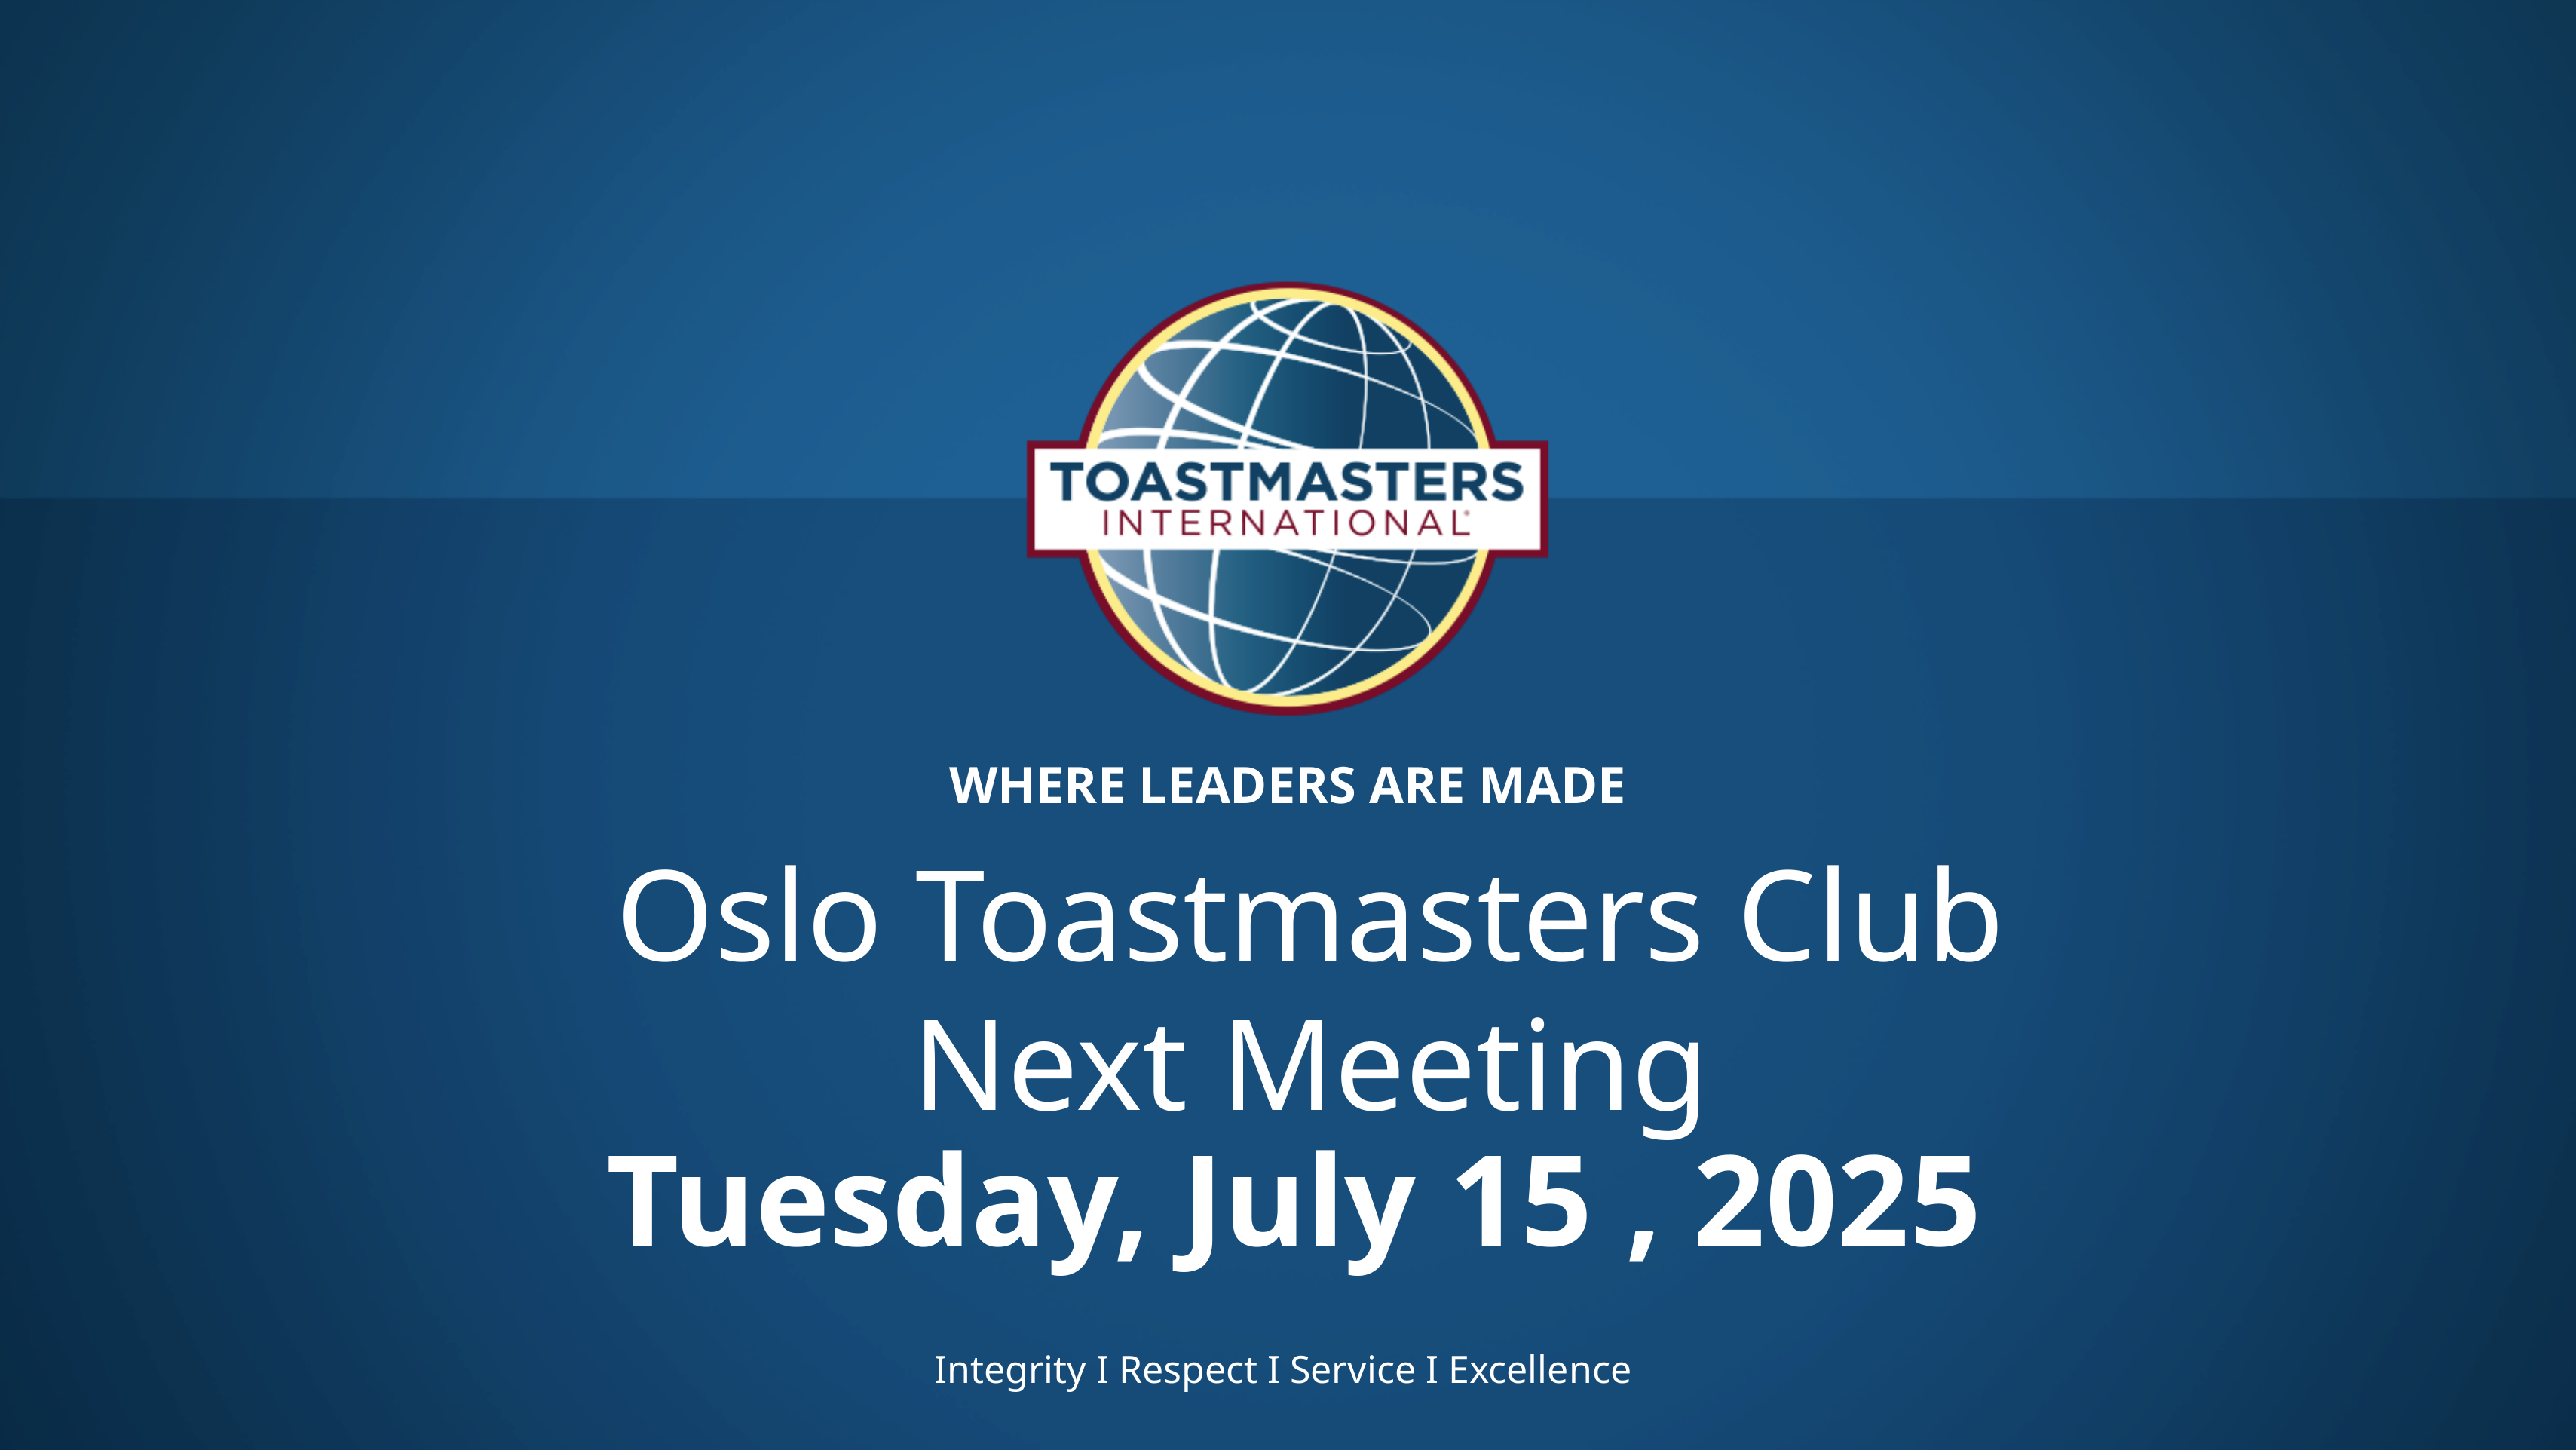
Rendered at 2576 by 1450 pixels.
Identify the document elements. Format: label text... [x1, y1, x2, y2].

list Oslo Toastmasters Club Next Meeting Tuesday, July 15 , 2025 [302, 846, 2320, 1450]
picture [0, 0, 2576, 1450]
